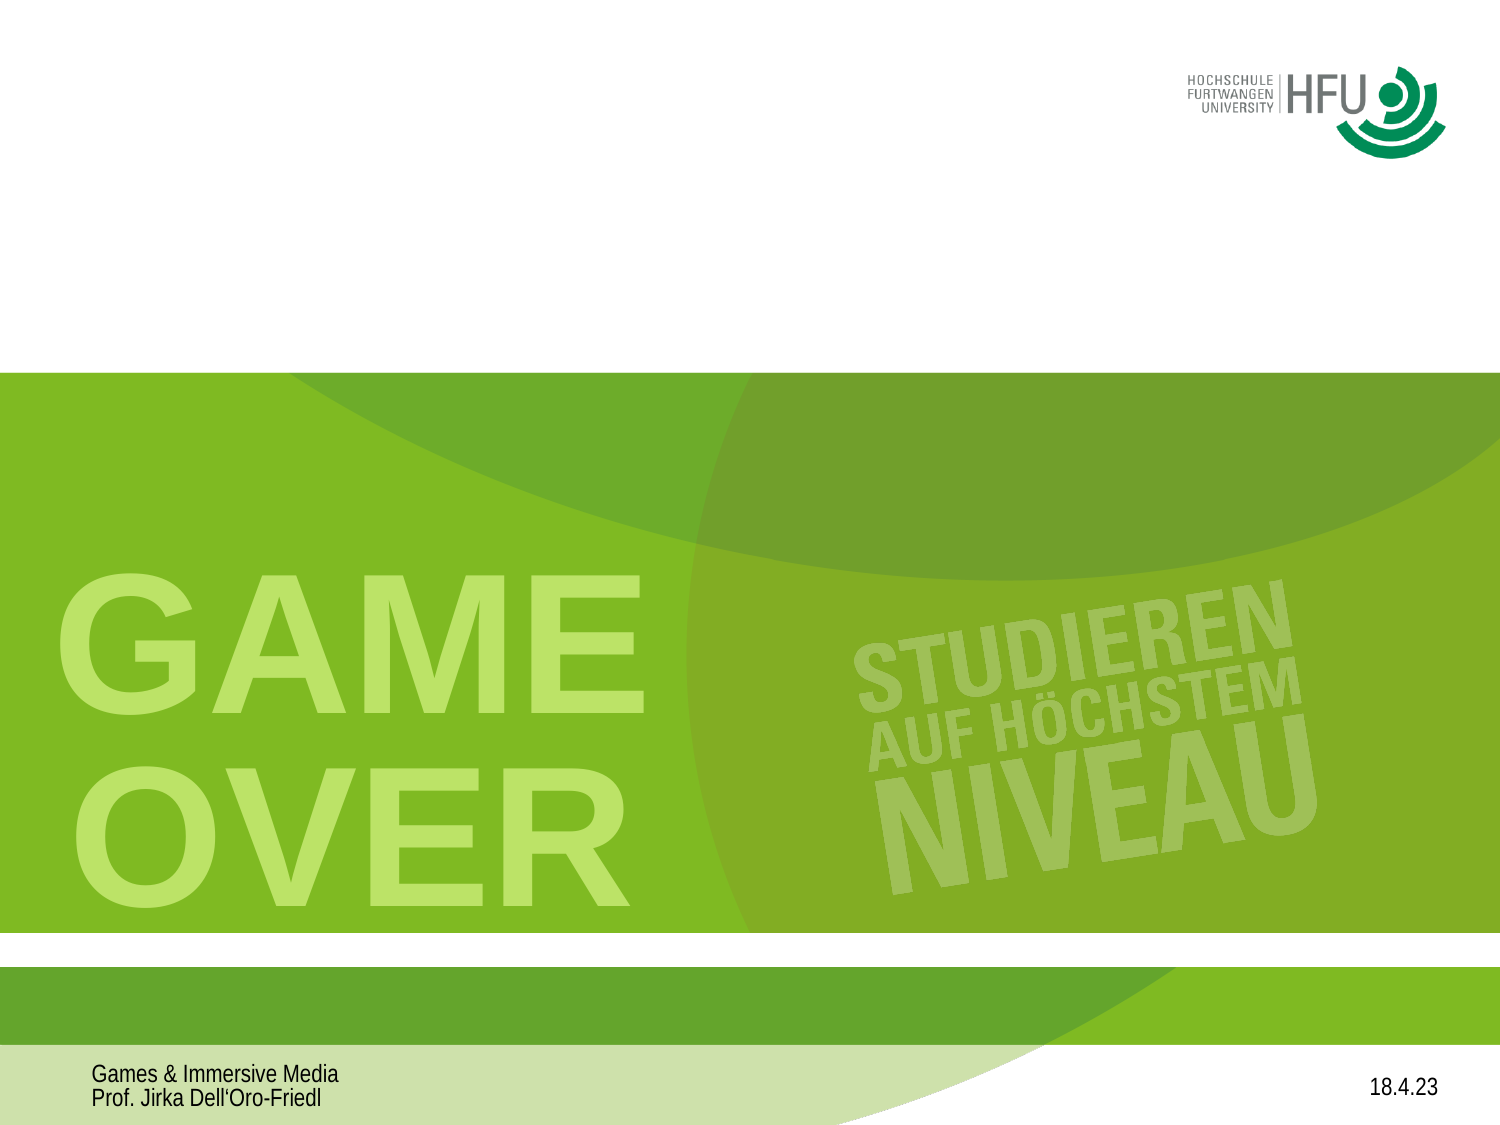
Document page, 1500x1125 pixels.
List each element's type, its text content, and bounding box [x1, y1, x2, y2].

text_box GAME OVER [37, 553, 667, 952]
picture [1166, 53, 1454, 164]
picture [0, 372, 1500, 933]
picture [0, 967, 1500, 1125]
